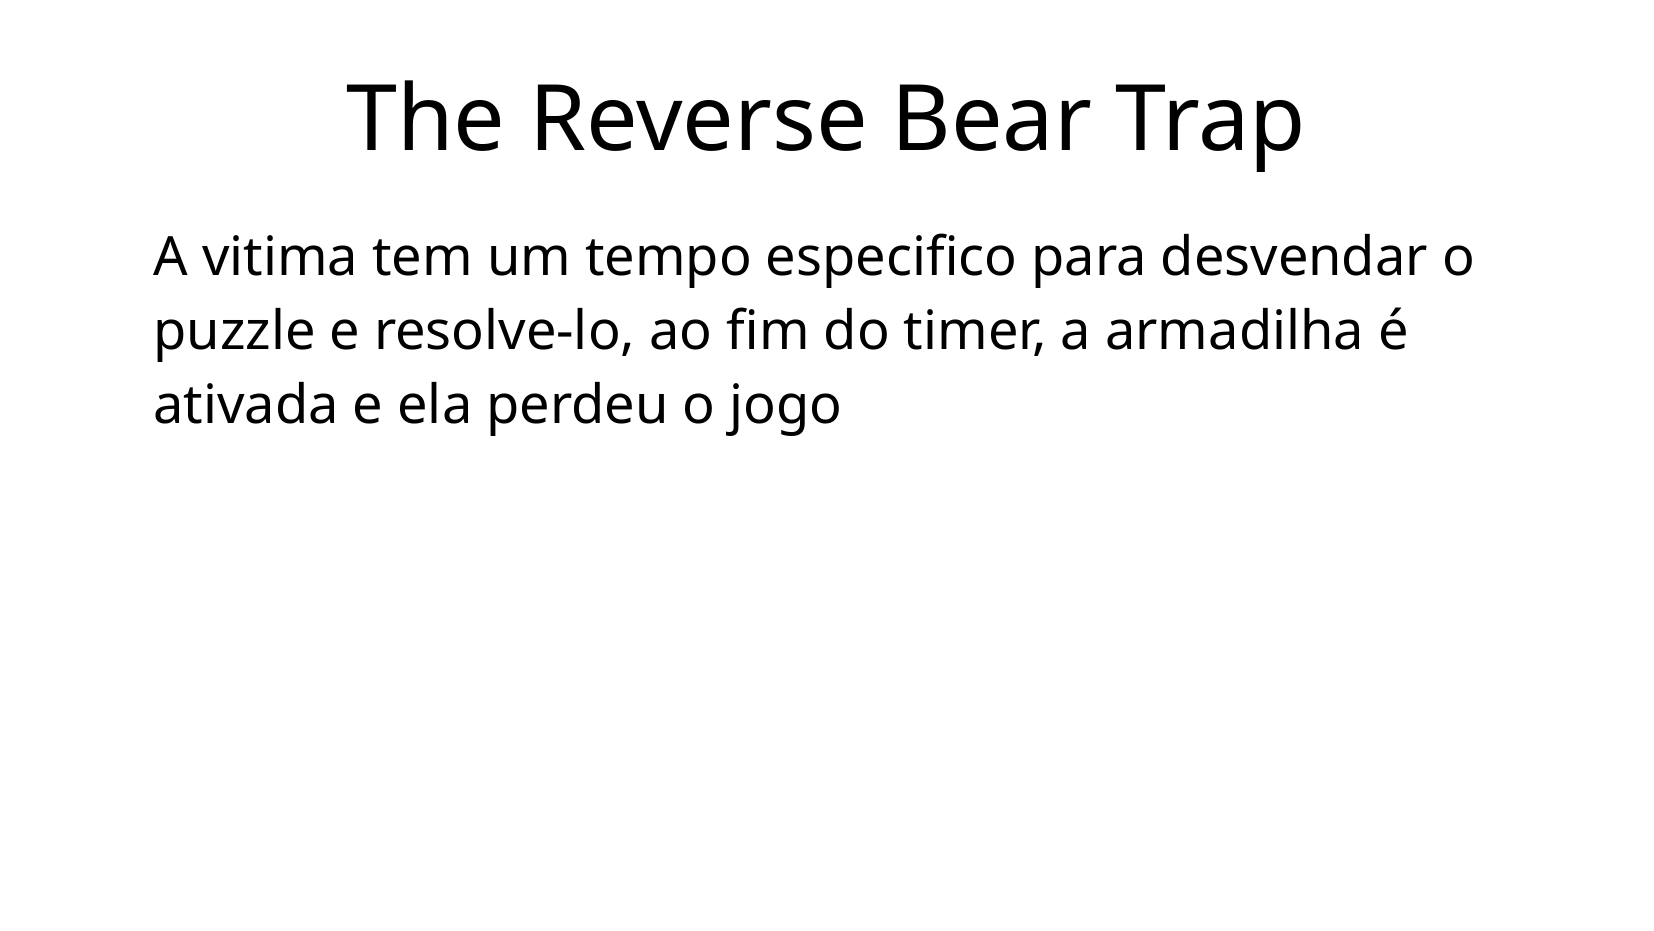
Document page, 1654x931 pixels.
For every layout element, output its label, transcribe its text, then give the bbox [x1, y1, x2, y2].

list A vitima tem um tempo especifico para desvendar o puzzle e resolve-lo, ao fim do timer, a armadilha é ativada e ela perdeu o jogo [82, 217, 1571, 758]
title The Reverse Bear Trap [82, 37, 1571, 193]
